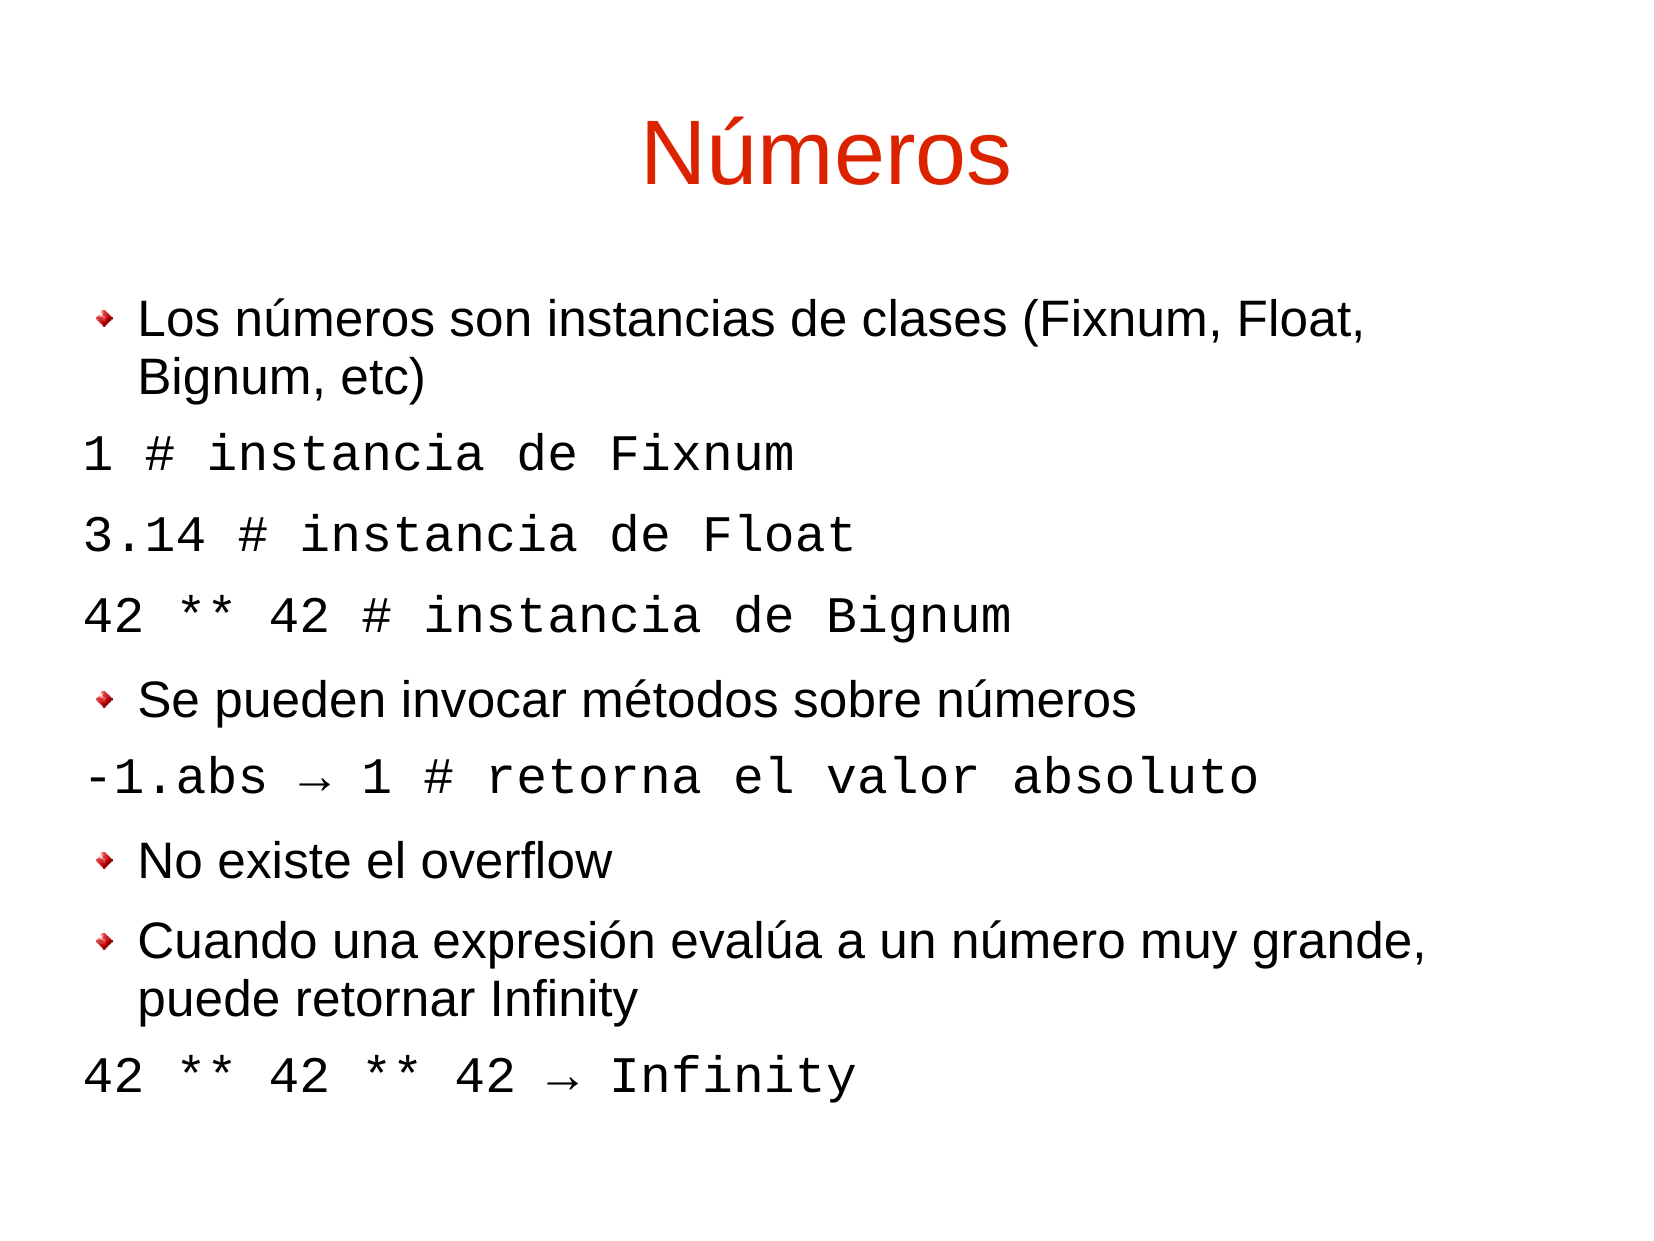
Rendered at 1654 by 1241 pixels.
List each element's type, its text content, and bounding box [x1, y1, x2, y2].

list Los números son instancias de clases (Fixnum, Float, Bignum, etc) 1 # instancia de Fixnum 3.14 # instancia de Float 42 ** 42 # instancia de Bignum Se pueden invocar métodos sobre números -1.abs → 1 # retorna el valor absoluto No existe el overflow Cuando una expresión evalúa a un número muy grande, puede retornar Infinity 42 ** 42 ** 42 → Infinity [82, 290, 1571, 1109]
title Números [82, 49, 1571, 257]
